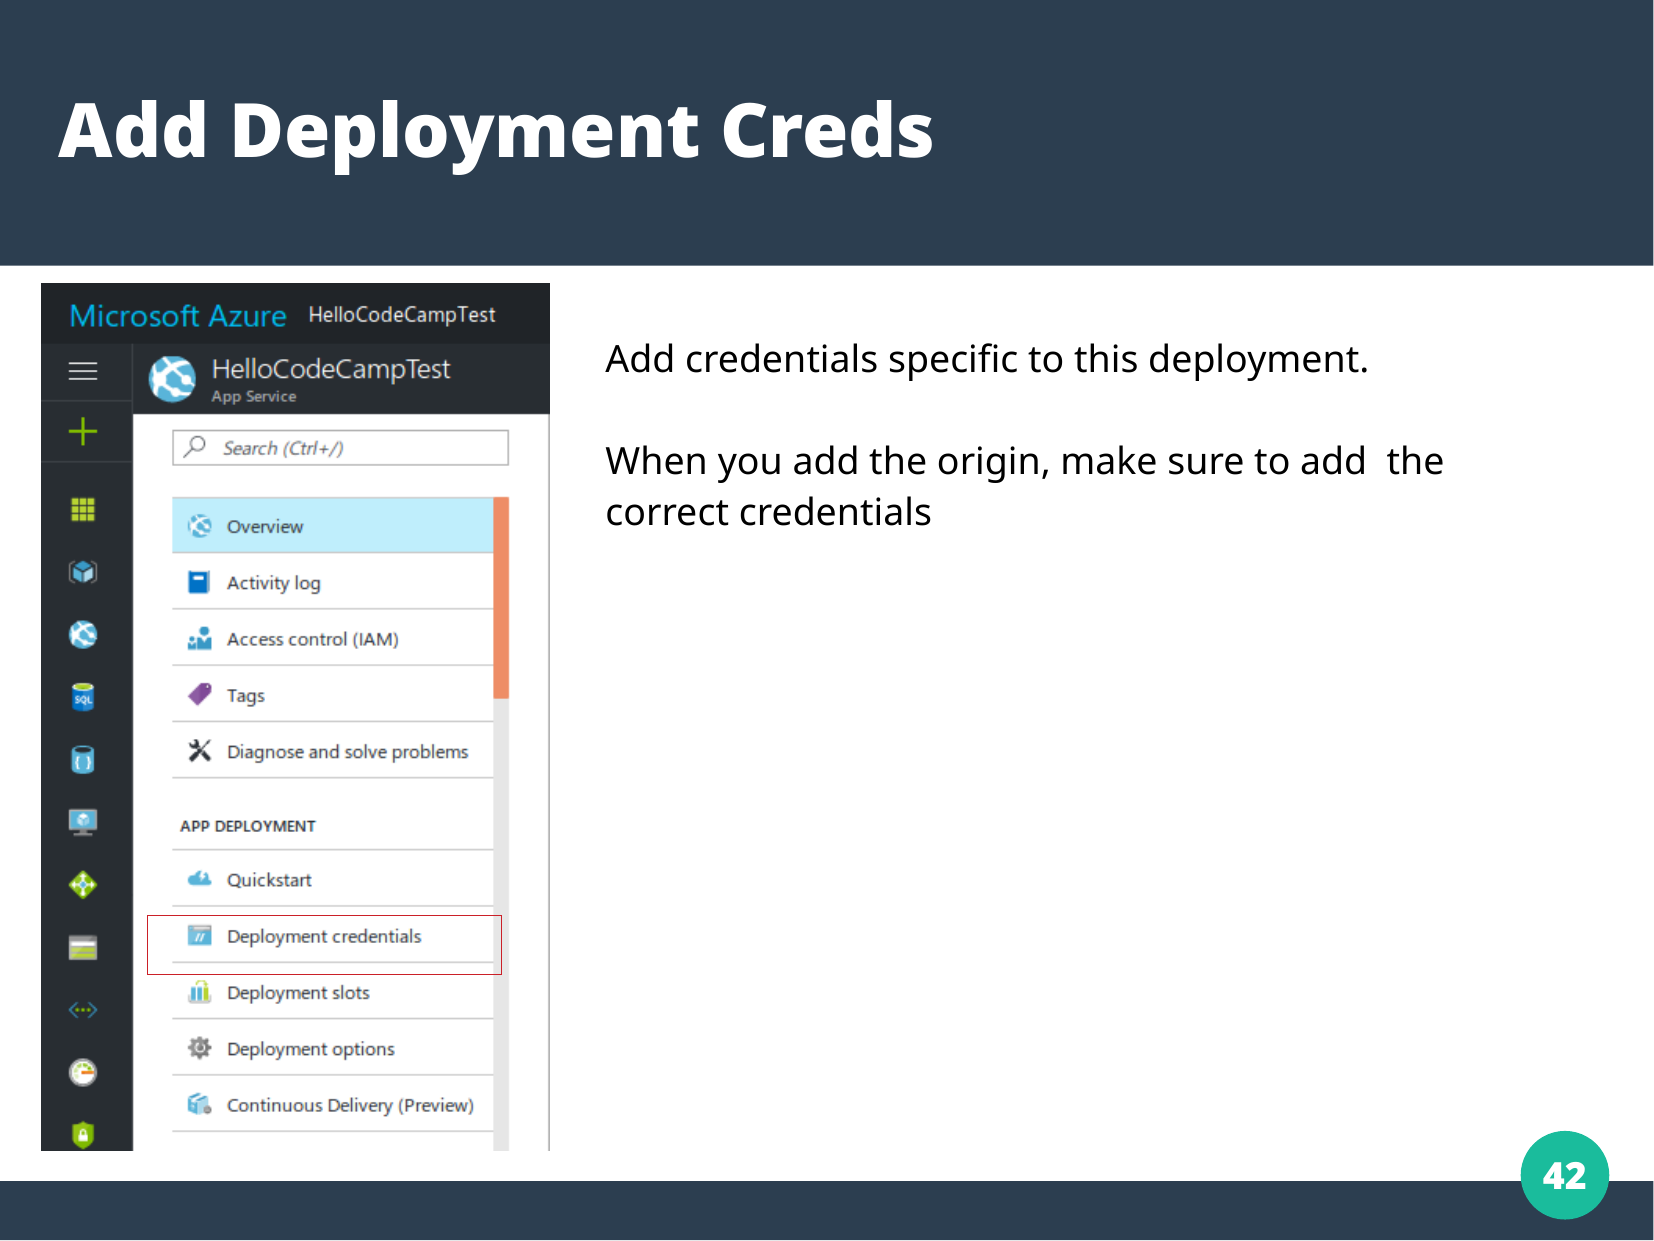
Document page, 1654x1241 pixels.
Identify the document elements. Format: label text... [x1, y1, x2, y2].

picture [41, 283, 550, 1151]
title Add Deployment Creds [59, 49, 1595, 207]
text_box Add credentials specific to this deployment. When you add the origin, make sure to add the correct credentials [590, 324, 1533, 601]
